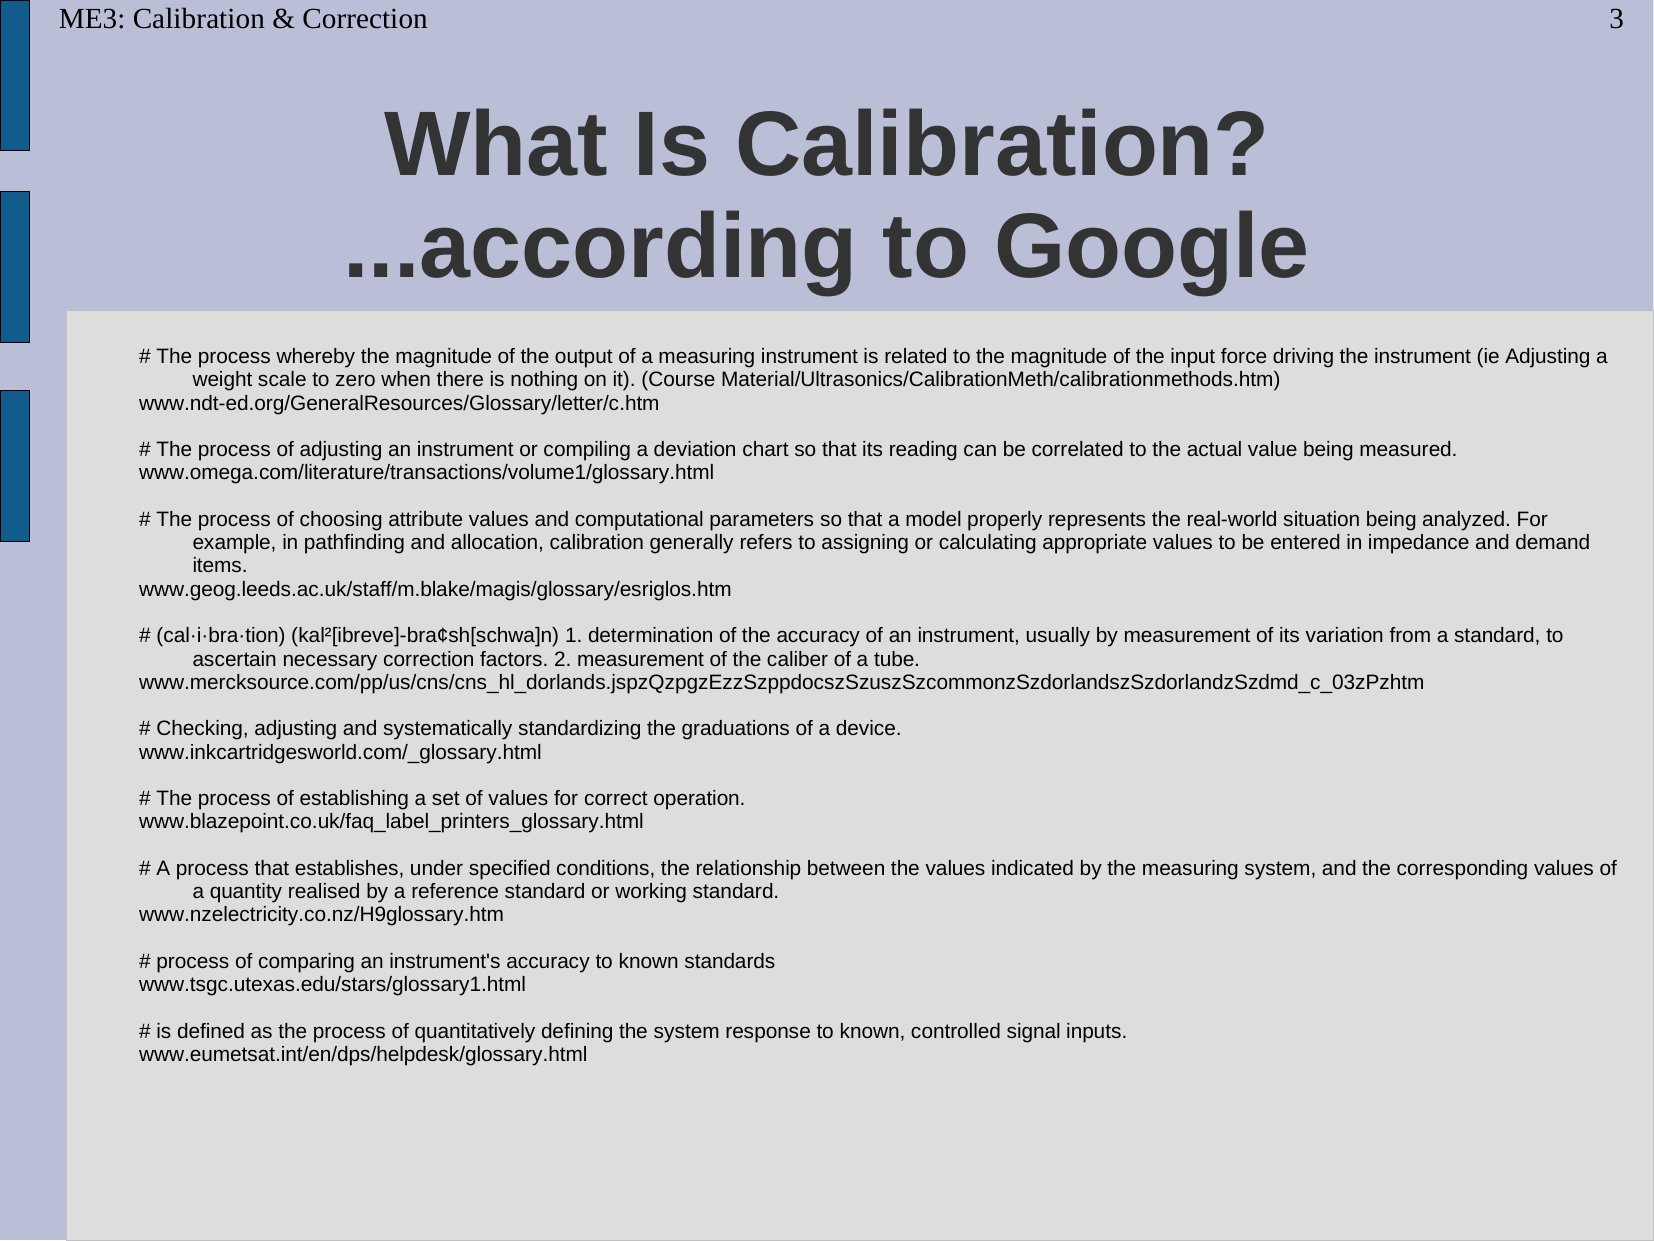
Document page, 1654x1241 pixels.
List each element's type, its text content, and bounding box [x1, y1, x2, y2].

list # The process whereby the magnitude of the output of a measuring instrument is related to the magnitude of the input force driving the instrument (ie Adjusting a weight scale to zero when there is nothing on it). (Course Material/Ultrasonics/CalibrationMeth/calibrationmethods.htm) www.ndt-ed.org/GeneralResources/Glossary/letter/c.htm # The process of adjusting an instrument or compiling a deviation chart so that its reading can be correlated to the actual value being measured. www.omega.com/literature/transactions/volume1/glossary.html # The process of choosing attribute values and computational parameters so that a model properly represents the real-world situation being analyzed. For example, in pathfinding and allocation, calibration generally refers to assigning or calculating appropriate values to be entered in impedance and demand items. www.geog.leeds.ac.uk/staff/m.blake/magis/glossary/esriglos.htm # (cal·i·bra·tion) (kal²[ibreve]-bra¢sh[schwa]n) 1. determination of the accuracy of an instrument, usually by measurement of its variation from a standard, to ascertain necessary correction factors. 2. measurement of the caliber of a tube. www.mercksource.com/pp/us/cns/cns_hl_dorlands.jspzQzpgzEzzSzppdocszSzuszSzcommonzSzdorlandszSzdorlandzSzdmd_c_03zPzhtm # Checking, adjusting and systematically standardizing the graduations of a device. www.inkcartridgesworld.com/_glossary.html # The process of establishing a set of values for correct operation. www.blazepoint.co.uk/faq_label_printers_glossary.html # A process that establishes, under specified conditions, the relationship between the values indicated by the measuring system, and the corresponding values of a quantity realised by a reference standard or working standard. www.nzelectricity.co.nz/H9glossary.htm # process of comparing an instrument's accuracy to known standards www.tsgc.utexas.edu/stars/glossary1.html # is defined as the process of quantitatively defining the system response to known, controlled signal inputs. www.eumetsat.int/en/dps/helpdesk/glossary.html [121, 344, 1625, 1146]
title What Is Calibration? ...according to Google [121, 87, 1534, 302]
